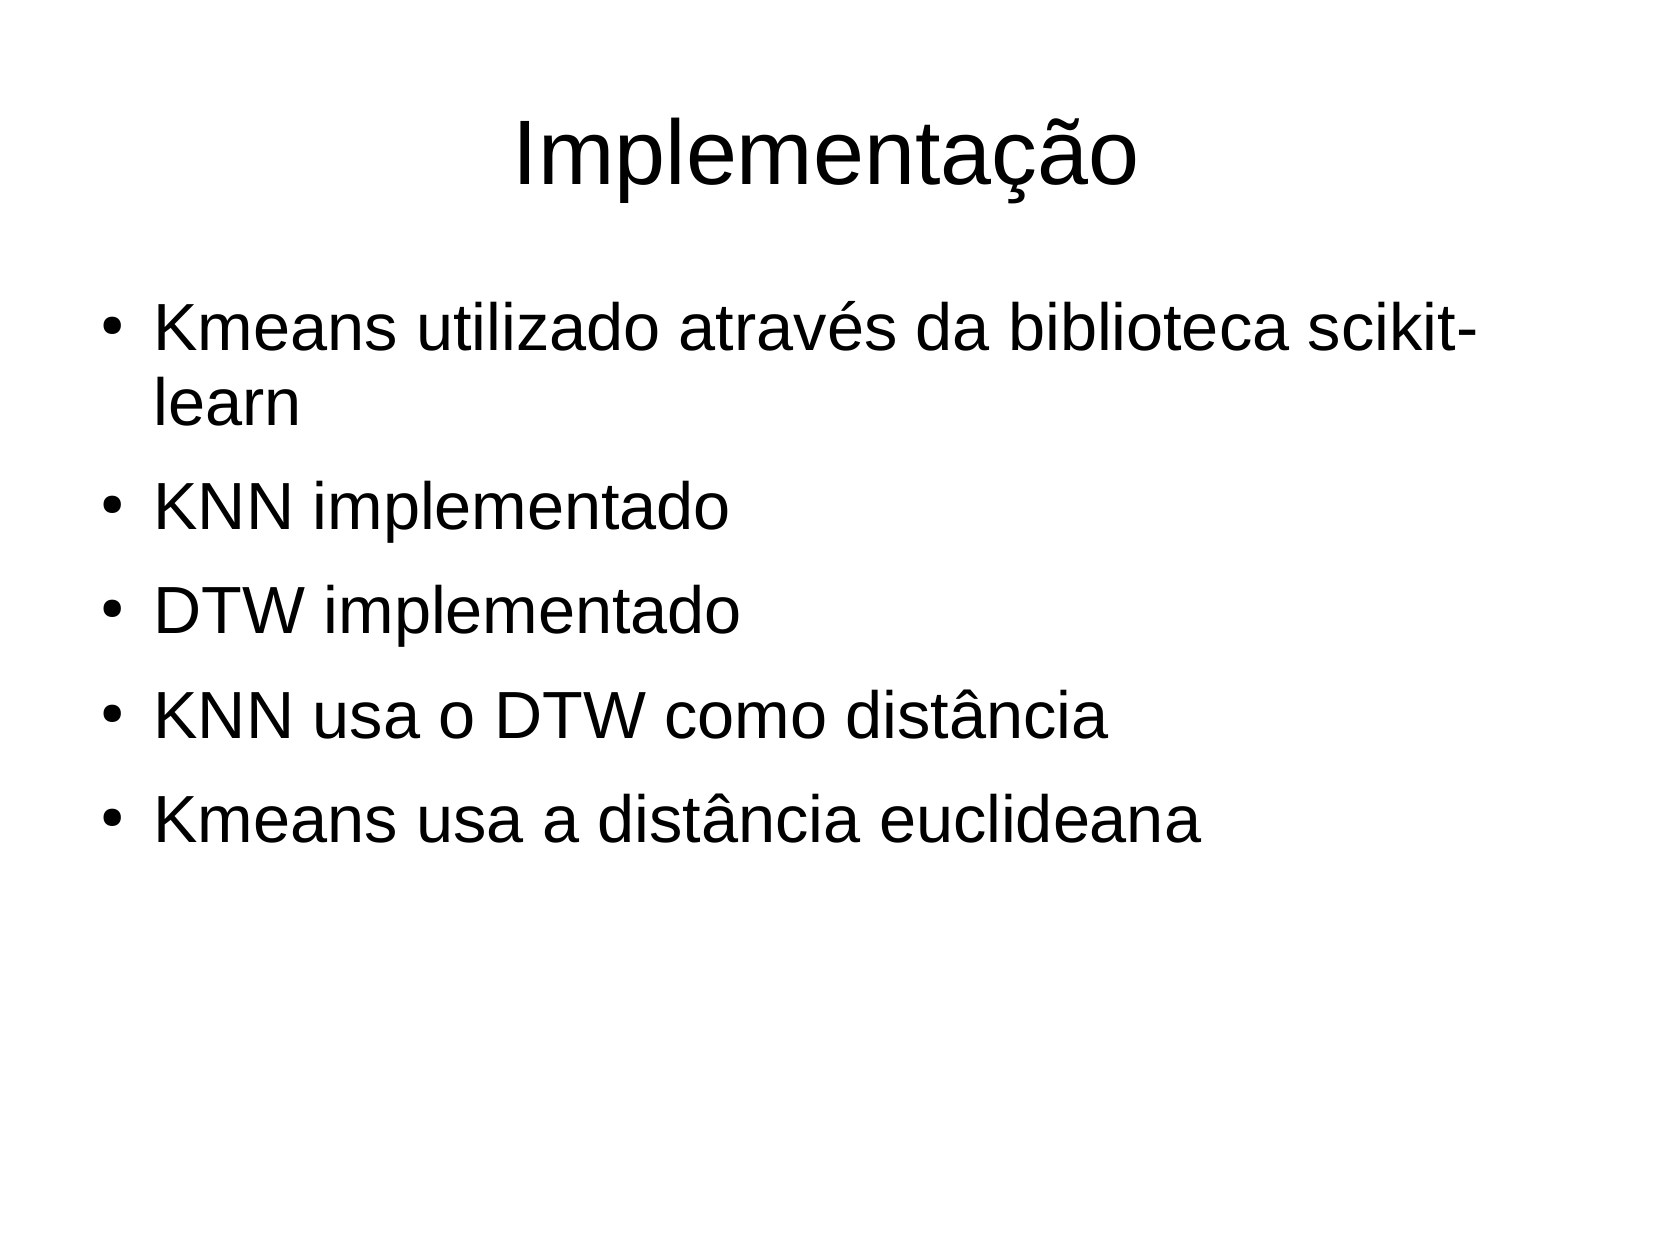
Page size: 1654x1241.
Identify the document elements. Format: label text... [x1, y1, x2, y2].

title Implementação [82, 49, 1571, 257]
list Kmeans utilizado através da biblioteca scikit-learn KNN implementado DTW implementado KNN usa o DTW como distância Kmeans usa a distância euclideana [82, 290, 1571, 1010]
